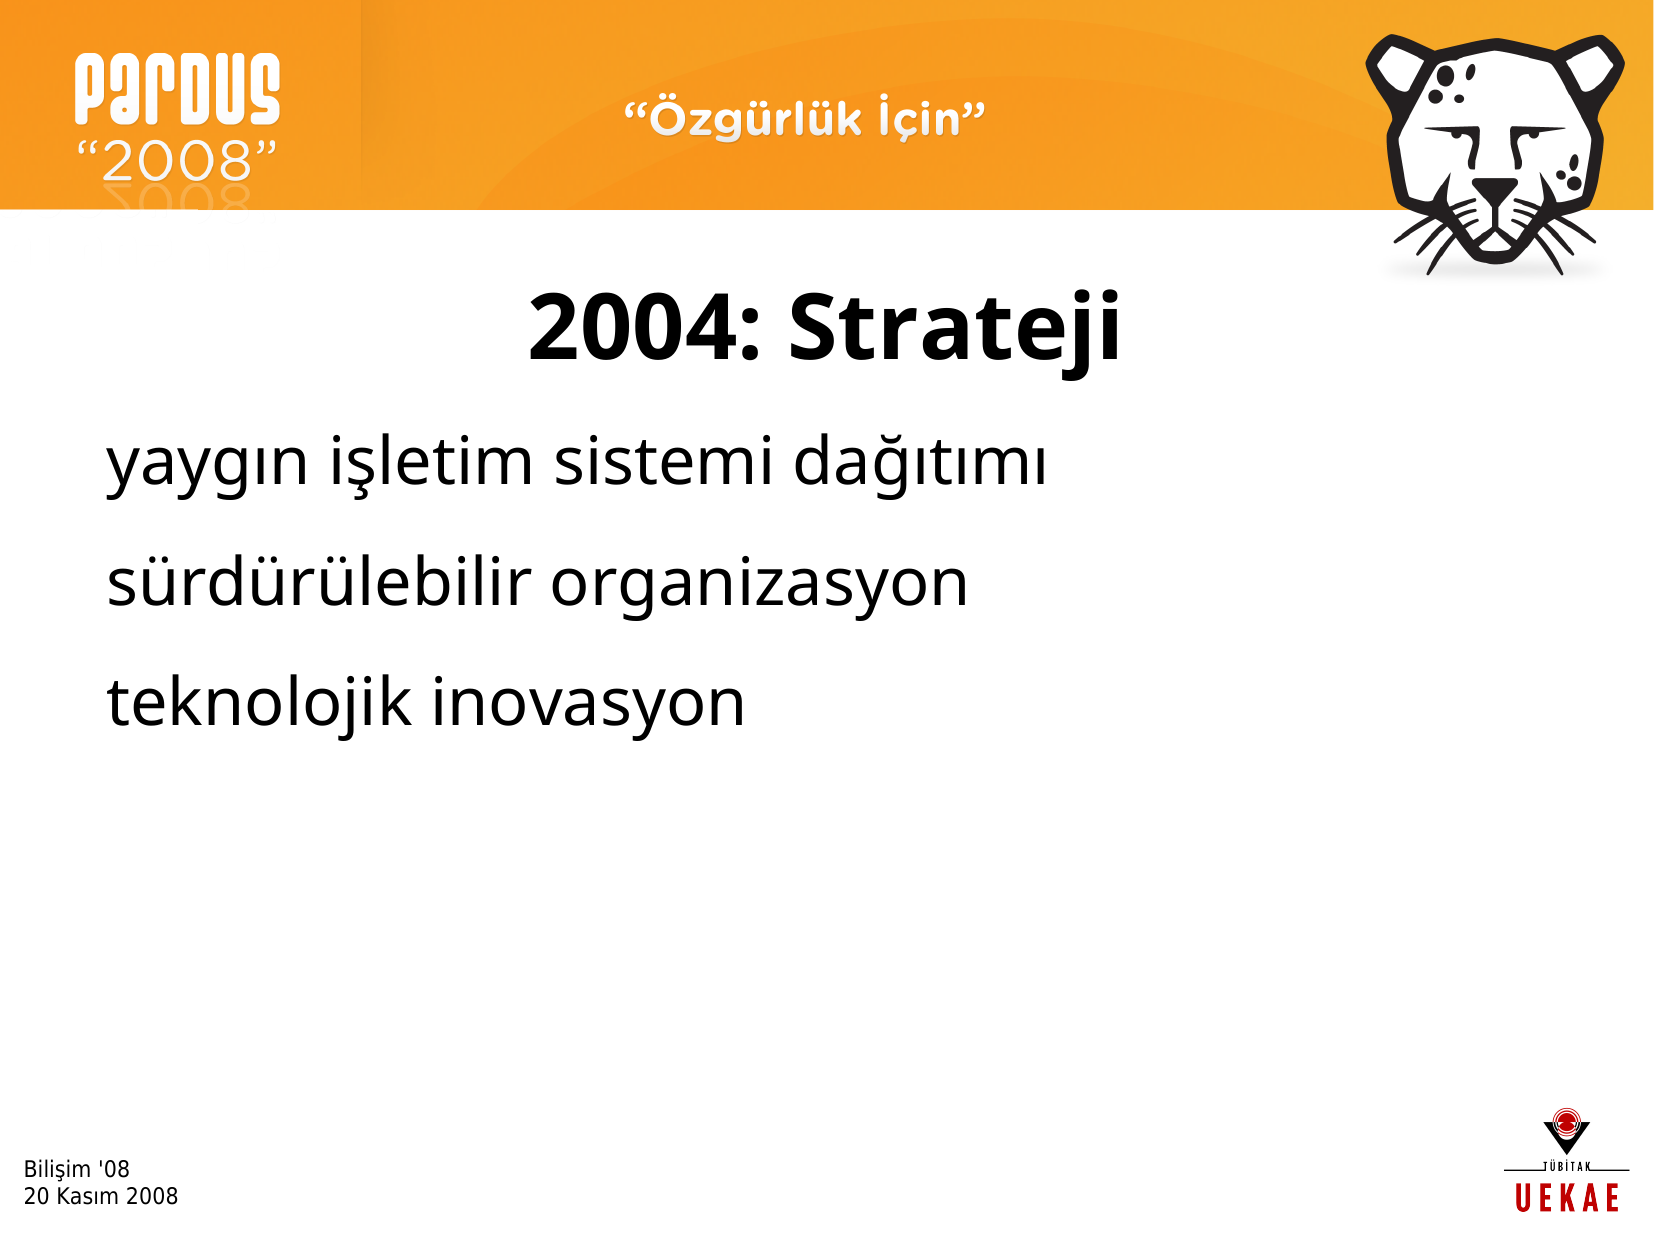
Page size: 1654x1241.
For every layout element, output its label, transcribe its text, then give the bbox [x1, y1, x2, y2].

picture [0, 0, 1654, 293]
list yaygın işletim sistemi dağıtımı sürdürülebilir organizasyon teknolojik inovasyon [88, 413, 1571, 1050]
title 2004: Strateji [82, 220, 1571, 428]
picture [1500, 1104, 1634, 1215]
